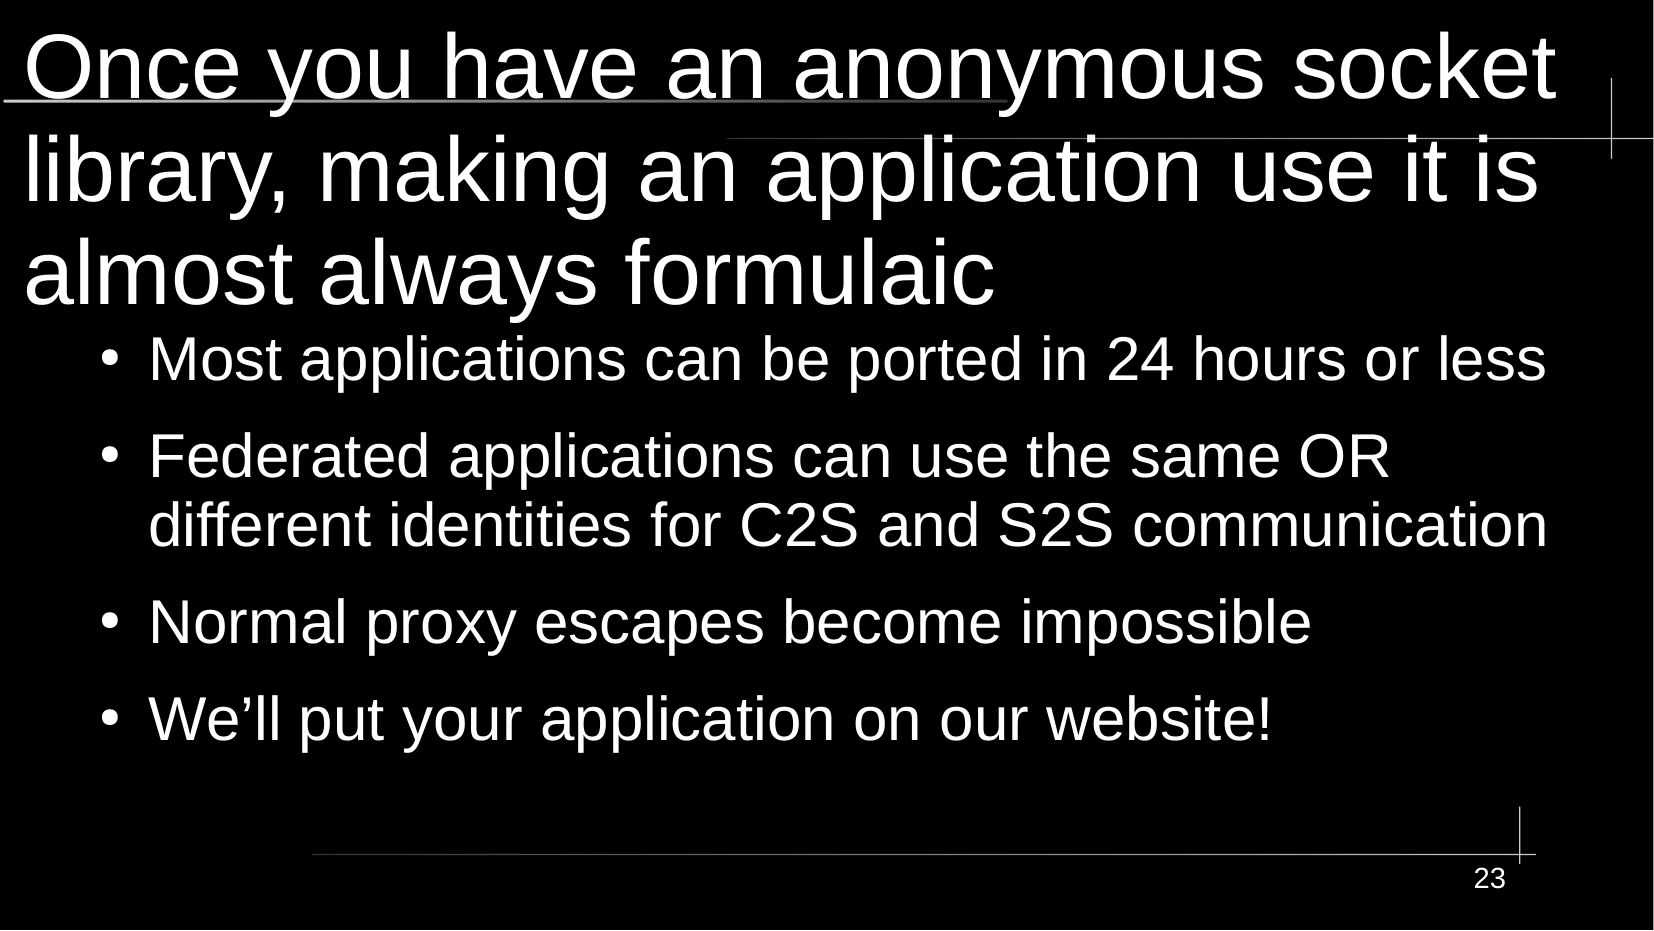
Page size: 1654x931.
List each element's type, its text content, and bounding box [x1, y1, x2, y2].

list Most applications can be ported in 24 hours or less Federated applications can use the same OR different identities for C2S and S2S communication Normal proxy escapes become impossible We’ll put your application on our website! [82, 323, 1571, 864]
title Once you have an anonymous socket library, making an application use it is almost always formulaic [23, 16, 1589, 324]
